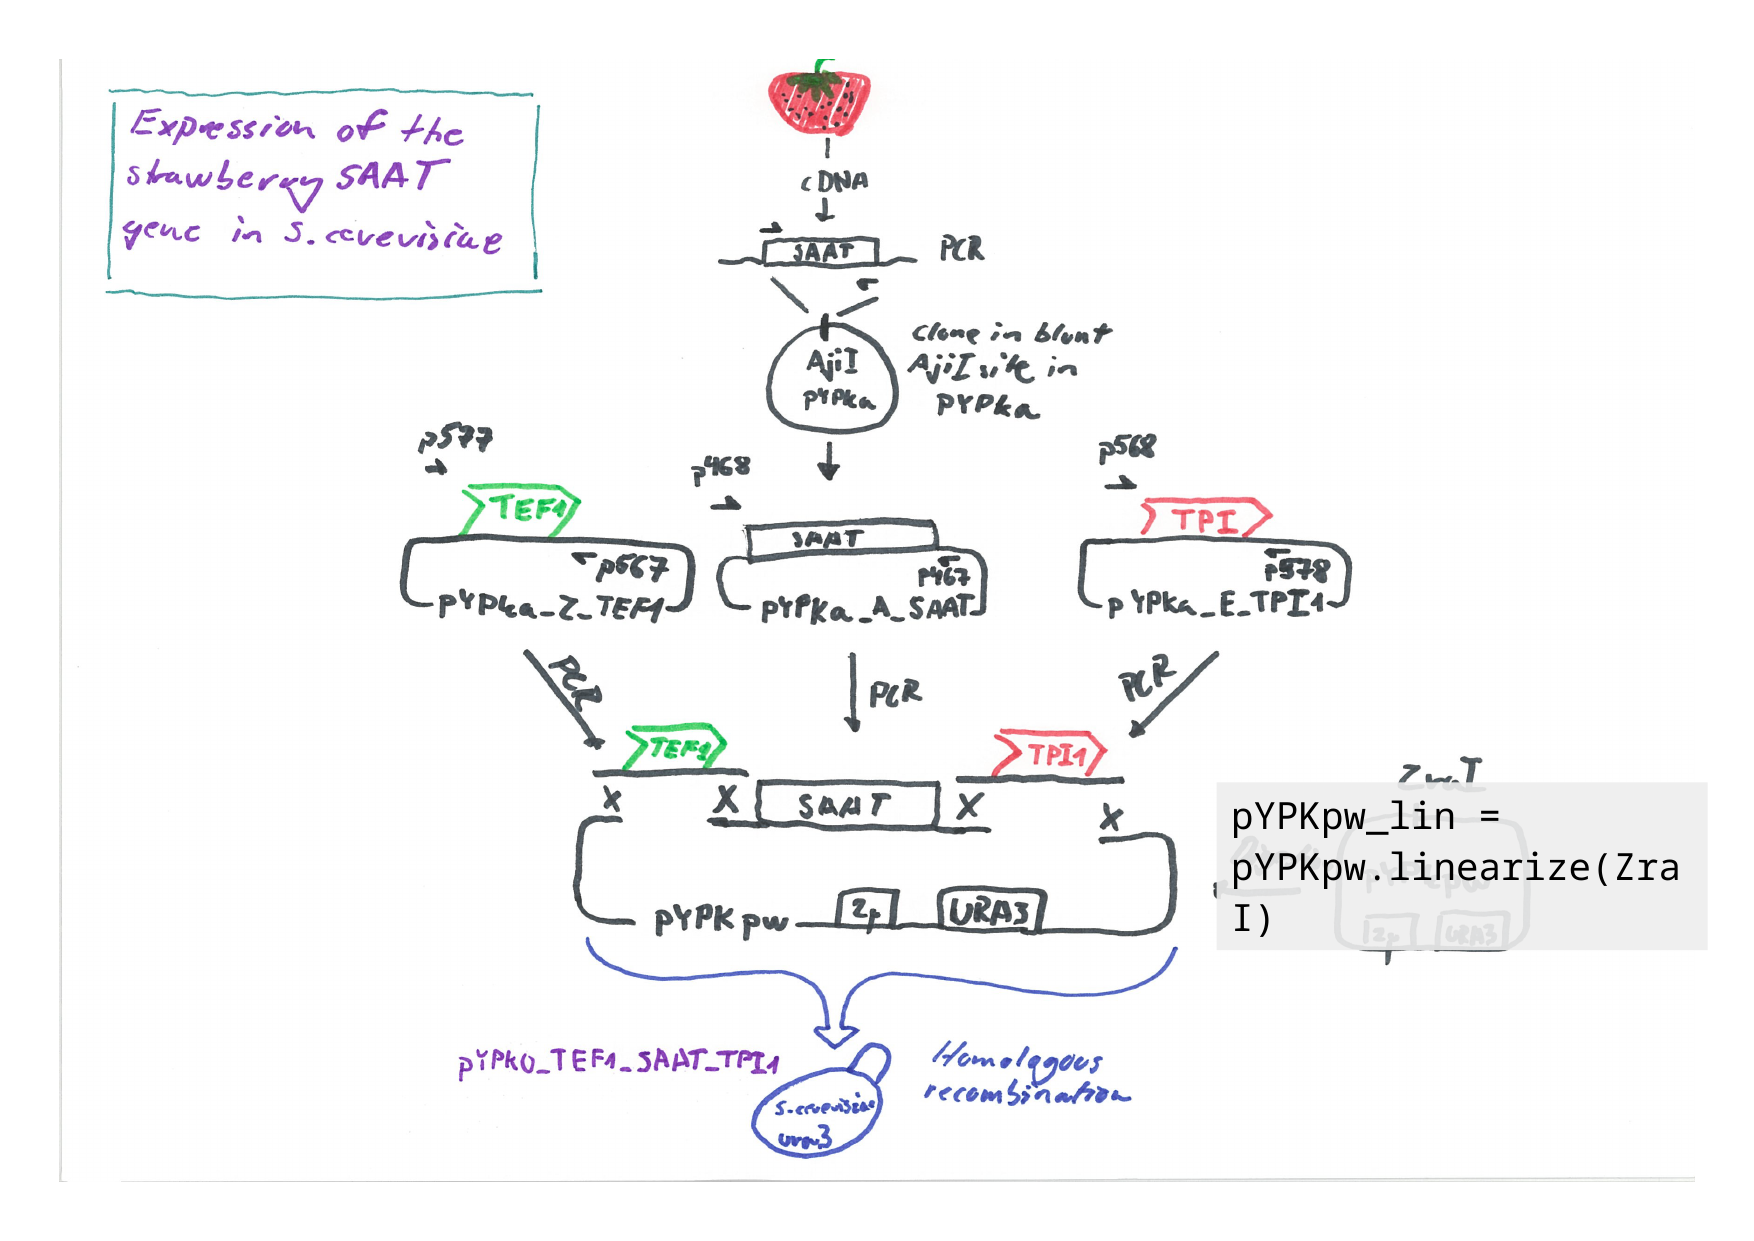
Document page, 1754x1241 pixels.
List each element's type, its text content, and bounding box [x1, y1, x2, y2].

picture [59, 59, 1695, 1182]
text_box pYPKpw_lin = pYPKpw.linearize(ZraI) [1216, 782, 1708, 898]
